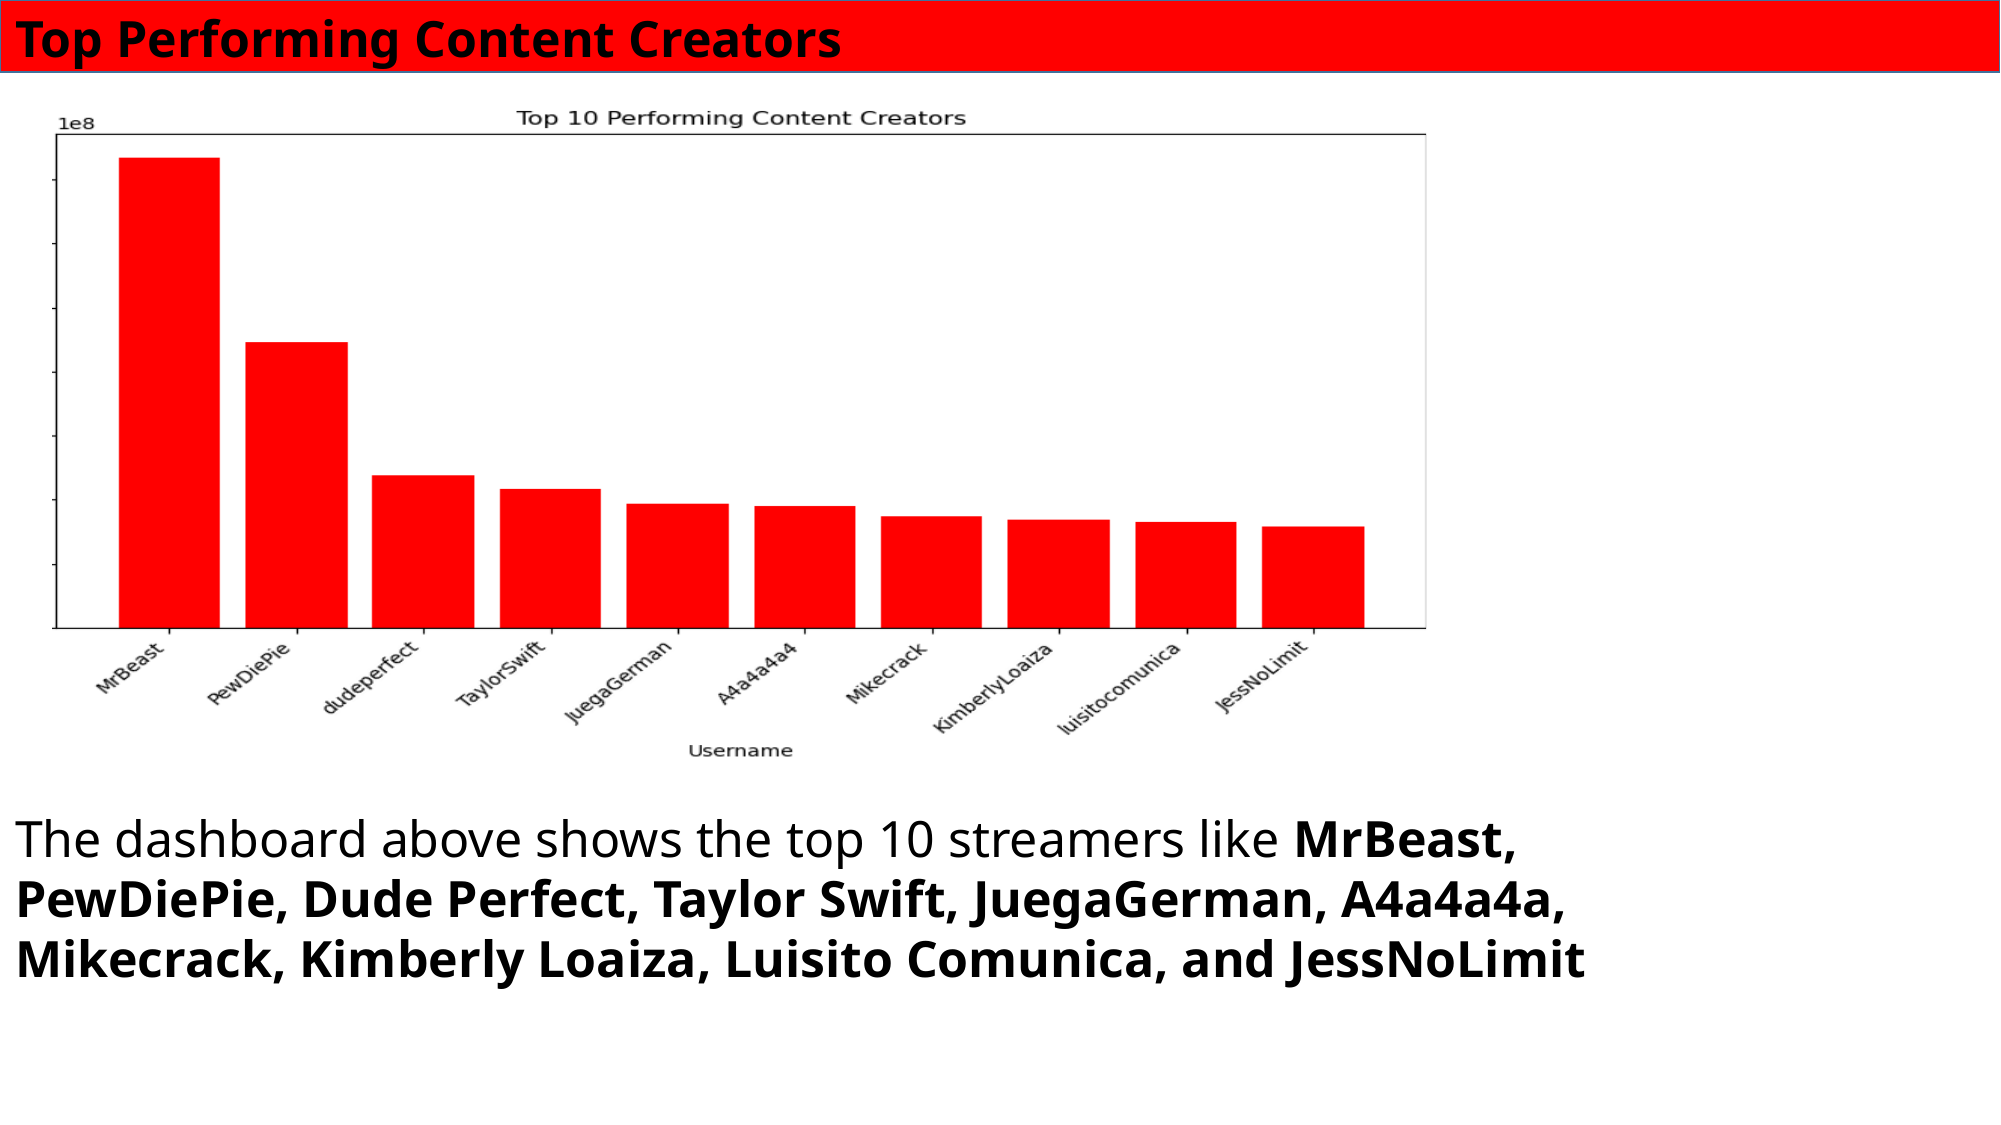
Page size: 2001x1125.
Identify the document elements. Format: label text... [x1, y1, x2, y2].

text_box Top Performing Content Creators [0, 0, 2000, 72]
text_box The dashboard above shows the top 10 streamers like MrBeast, PewDiePie, Dude Perfect, Taylor Swift, JuegaGerman, A4a4a4a, Mikecrack, Kimberly Loaiza, Luisito Comunica, and JessNoLimit [0, 799, 1820, 997]
picture [52, 94, 1427, 777]
